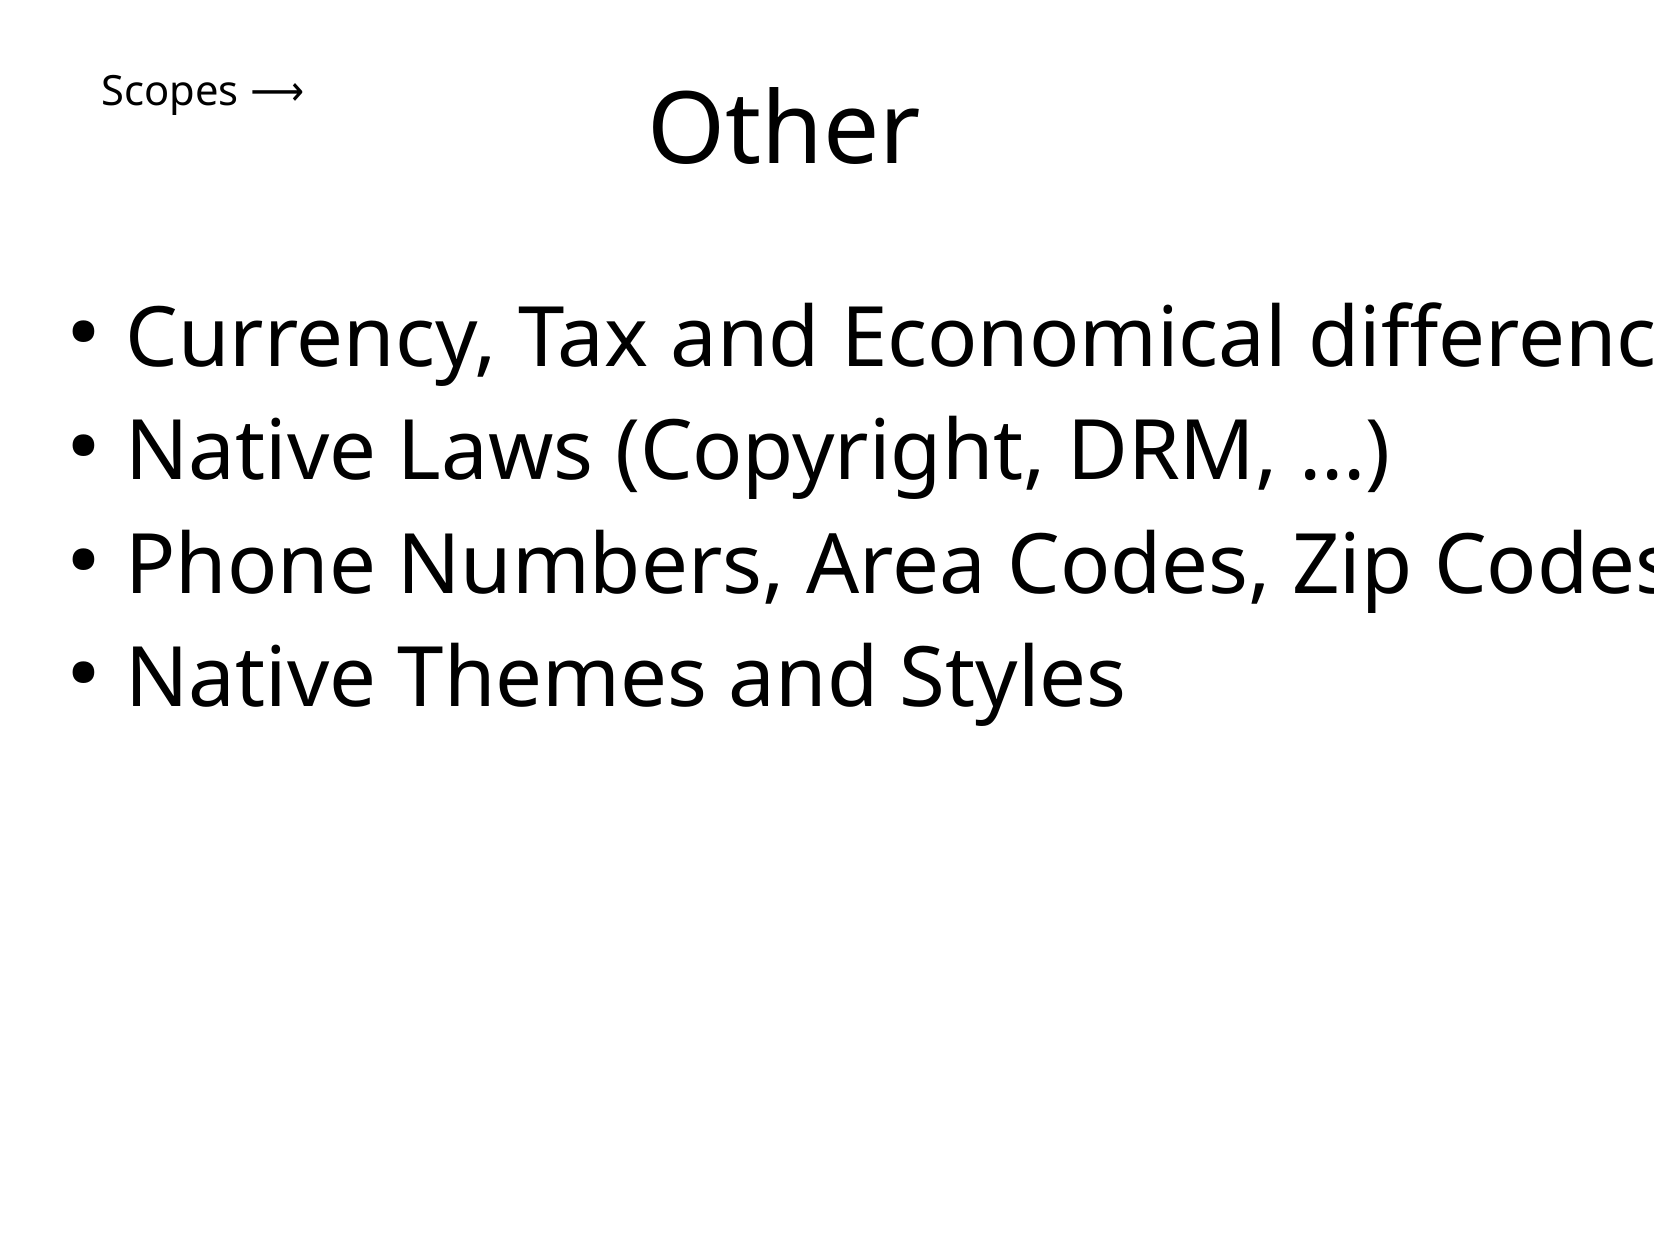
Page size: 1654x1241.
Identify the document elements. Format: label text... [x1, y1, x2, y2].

text_box Currency, Tax and Economical differences Native Laws (Copyright, DRM, ...) Phone Numbers, Area Codes, Zip Codes, ... Native Themes and Styles [53, 270, 1608, 832]
text_box Other [632, 49, 1006, 229]
text_box Scopes ⟶ [86, 53, 504, 158]
